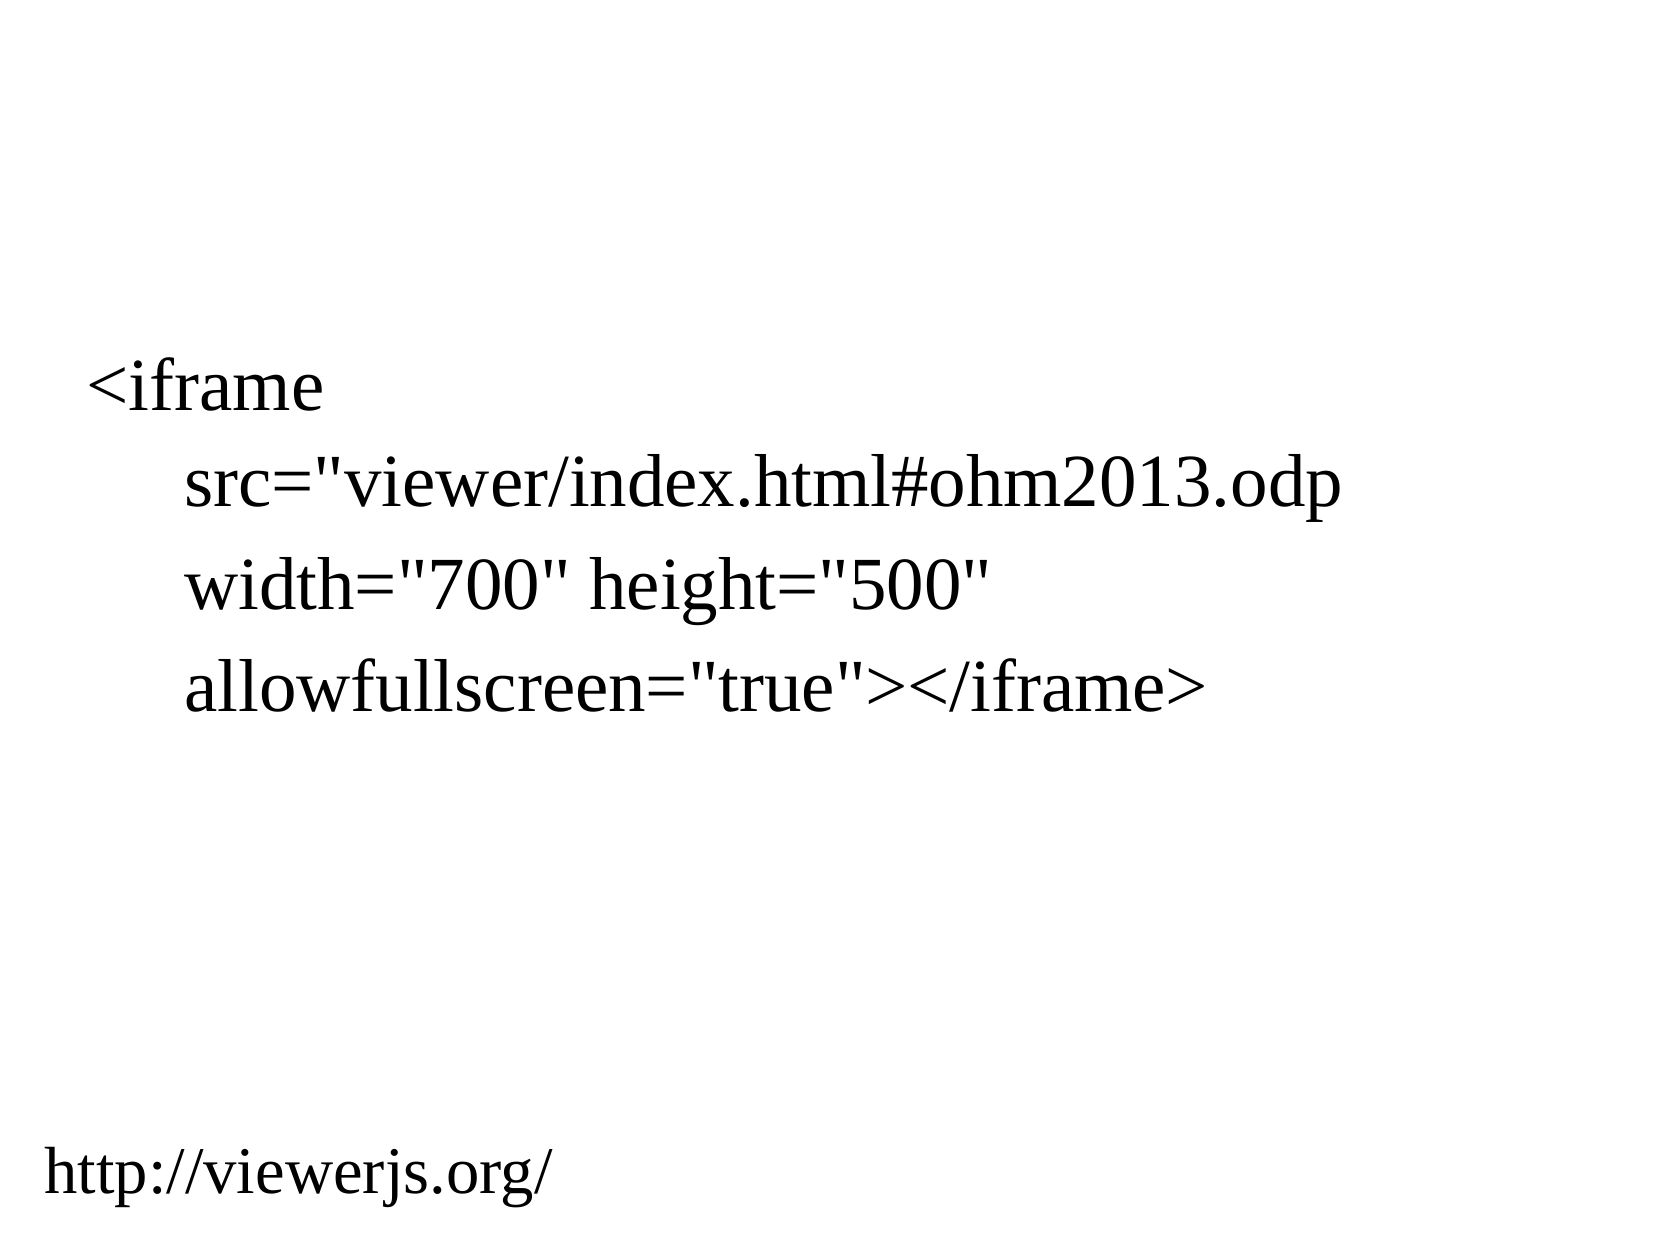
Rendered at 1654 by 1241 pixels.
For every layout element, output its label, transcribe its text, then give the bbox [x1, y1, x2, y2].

title <iframe ﻿ ﻿ ﻿ ﻿ ﻿ src="viewer/index.html#ohm2013.odp ﻿ ﻿ ﻿ ﻿ ﻿ width="700" height="500" ﻿ ﻿ ﻿ ﻿ allowfullscreen="true"></iframe> [86, 366, 1576, 711]
text_box http://viewerjs.org/ [29, 1126, 1456, 1216]
